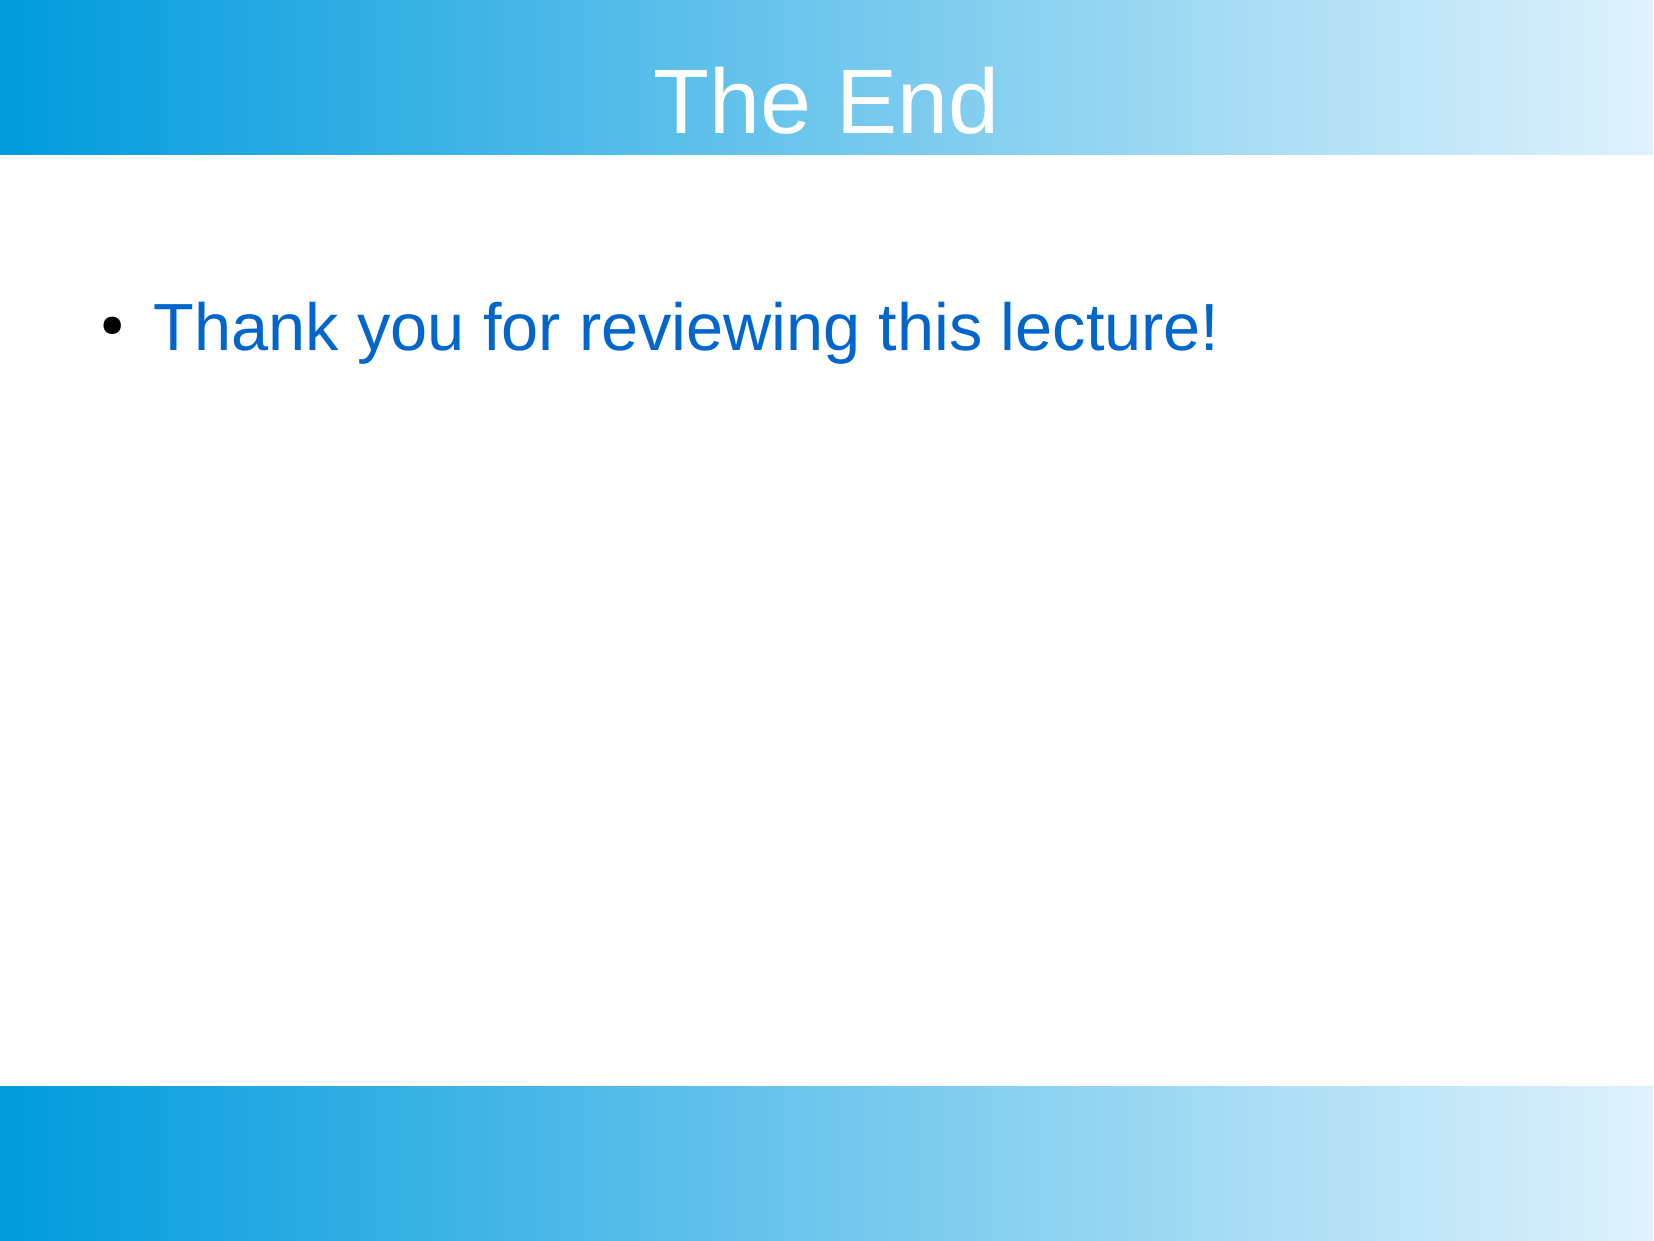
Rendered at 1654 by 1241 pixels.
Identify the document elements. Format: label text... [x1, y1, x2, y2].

title The End [82, 49, 1571, 155]
list Thank you for reviewing this lecture! [82, 290, 1571, 1010]
